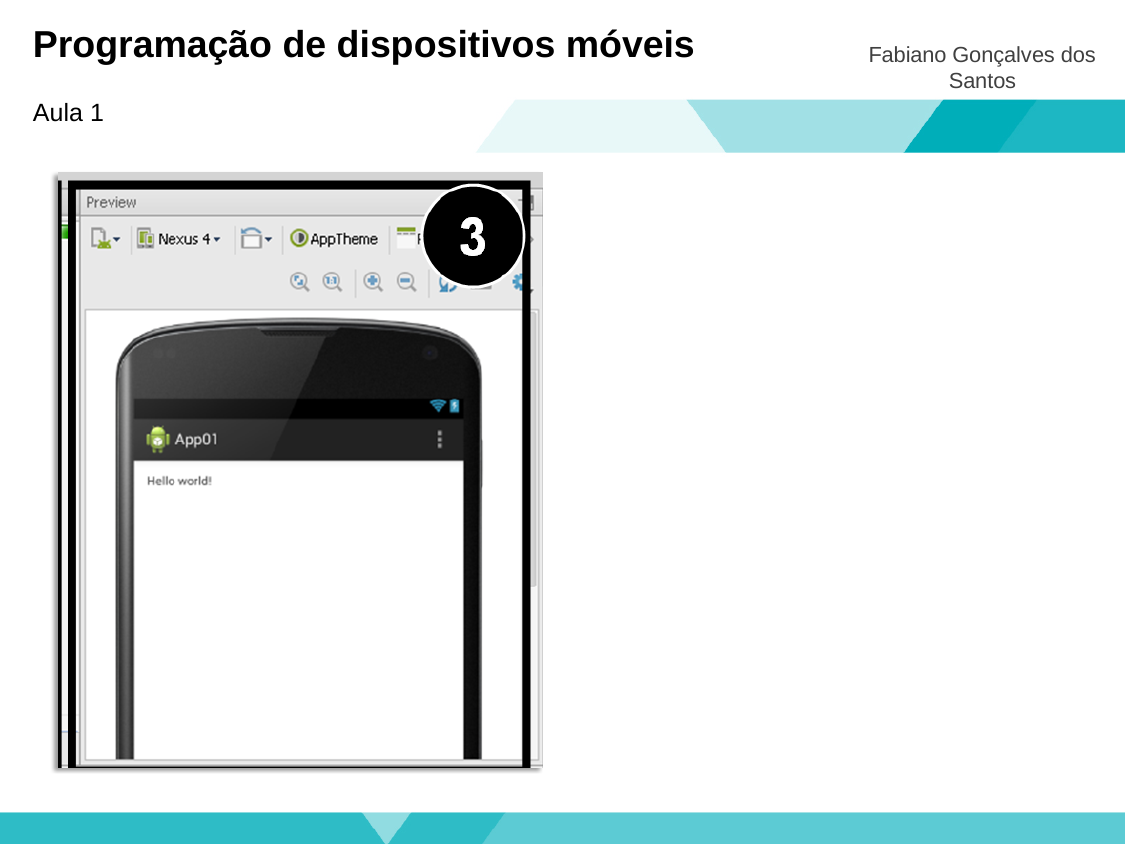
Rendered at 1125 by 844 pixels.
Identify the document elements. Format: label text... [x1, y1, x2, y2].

list Aula 1 [18, 88, 389, 140]
list Fabiano Gonçalves dos Santos [839, 33, 1125, 89]
title Programação de dispositivos móveis [18, 18, 767, 88]
picture [0, 0, 1125, 844]
